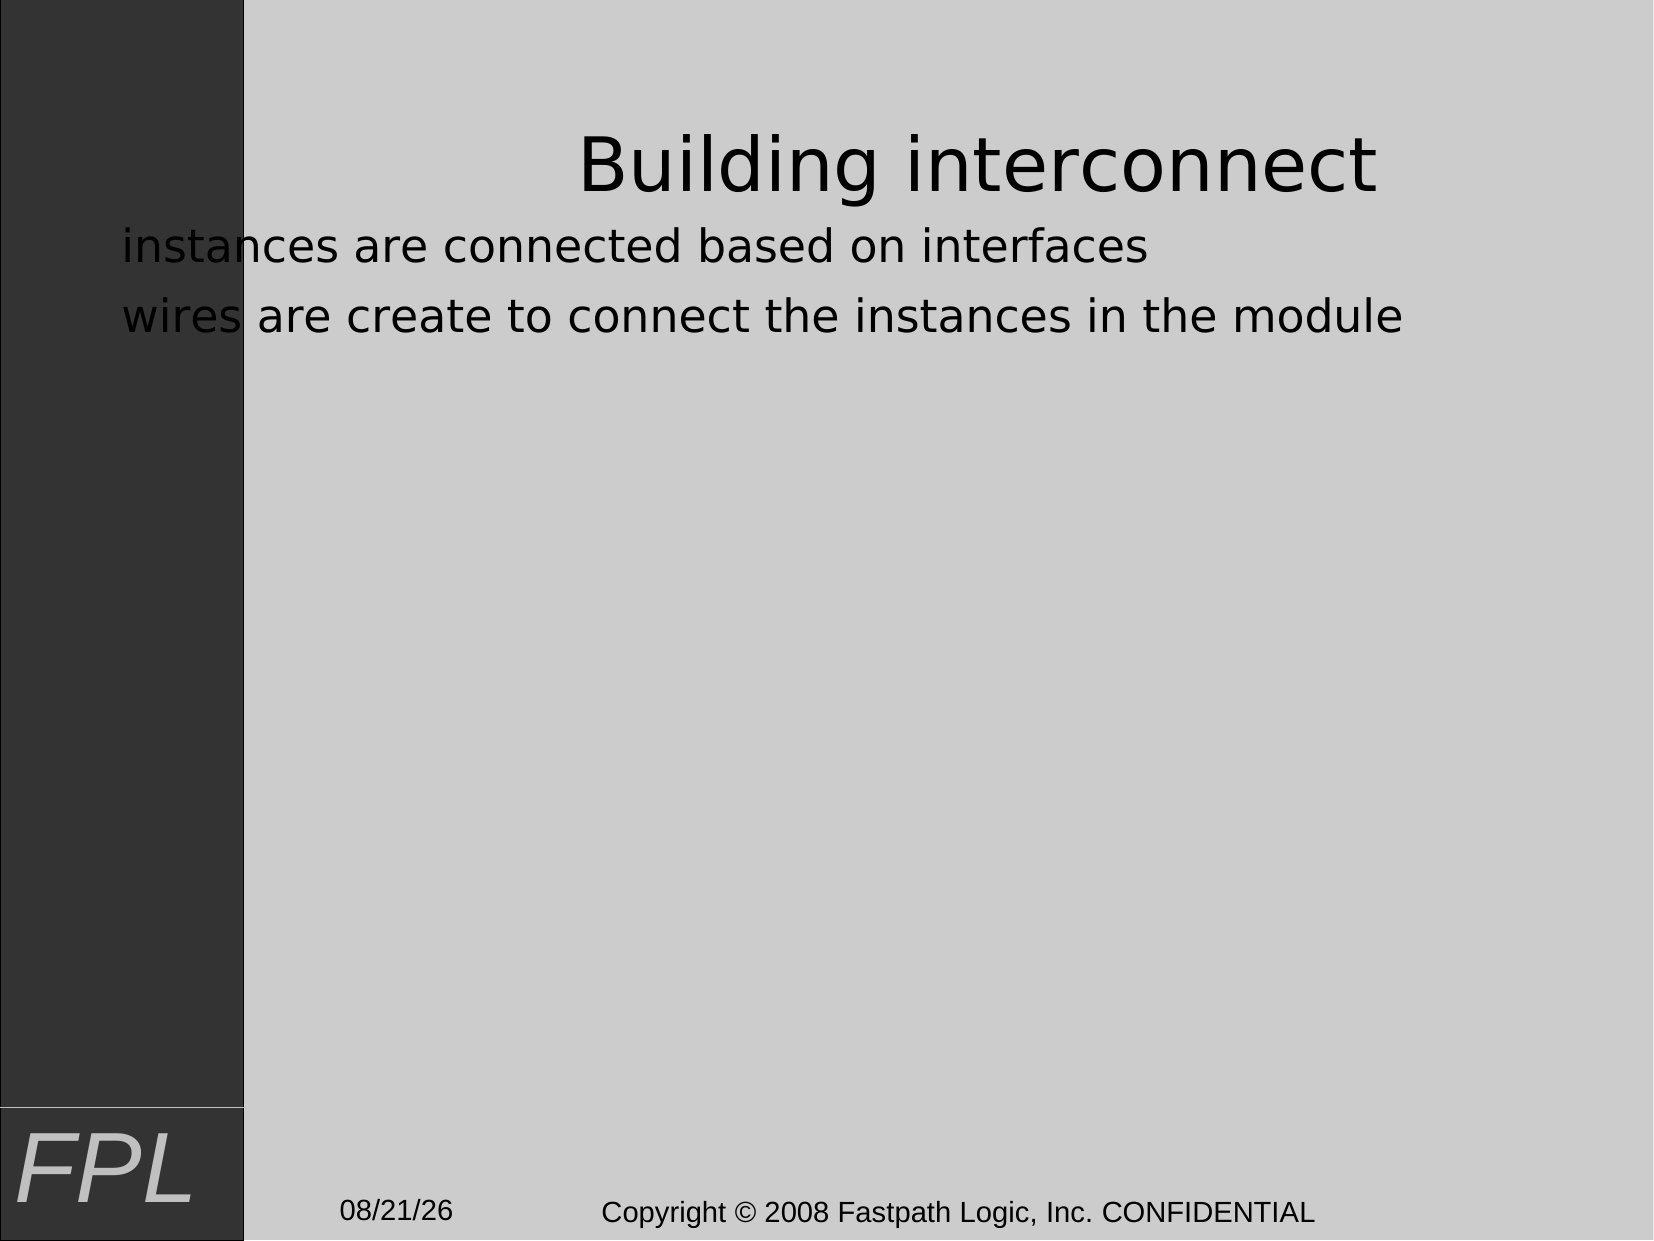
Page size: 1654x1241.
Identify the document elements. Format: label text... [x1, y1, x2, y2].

list instances are connected based on interfaces wires are create to connect the instances in the module [121, 220, 1561, 1133]
title Building interconnect [427, 57, 1530, 220]
